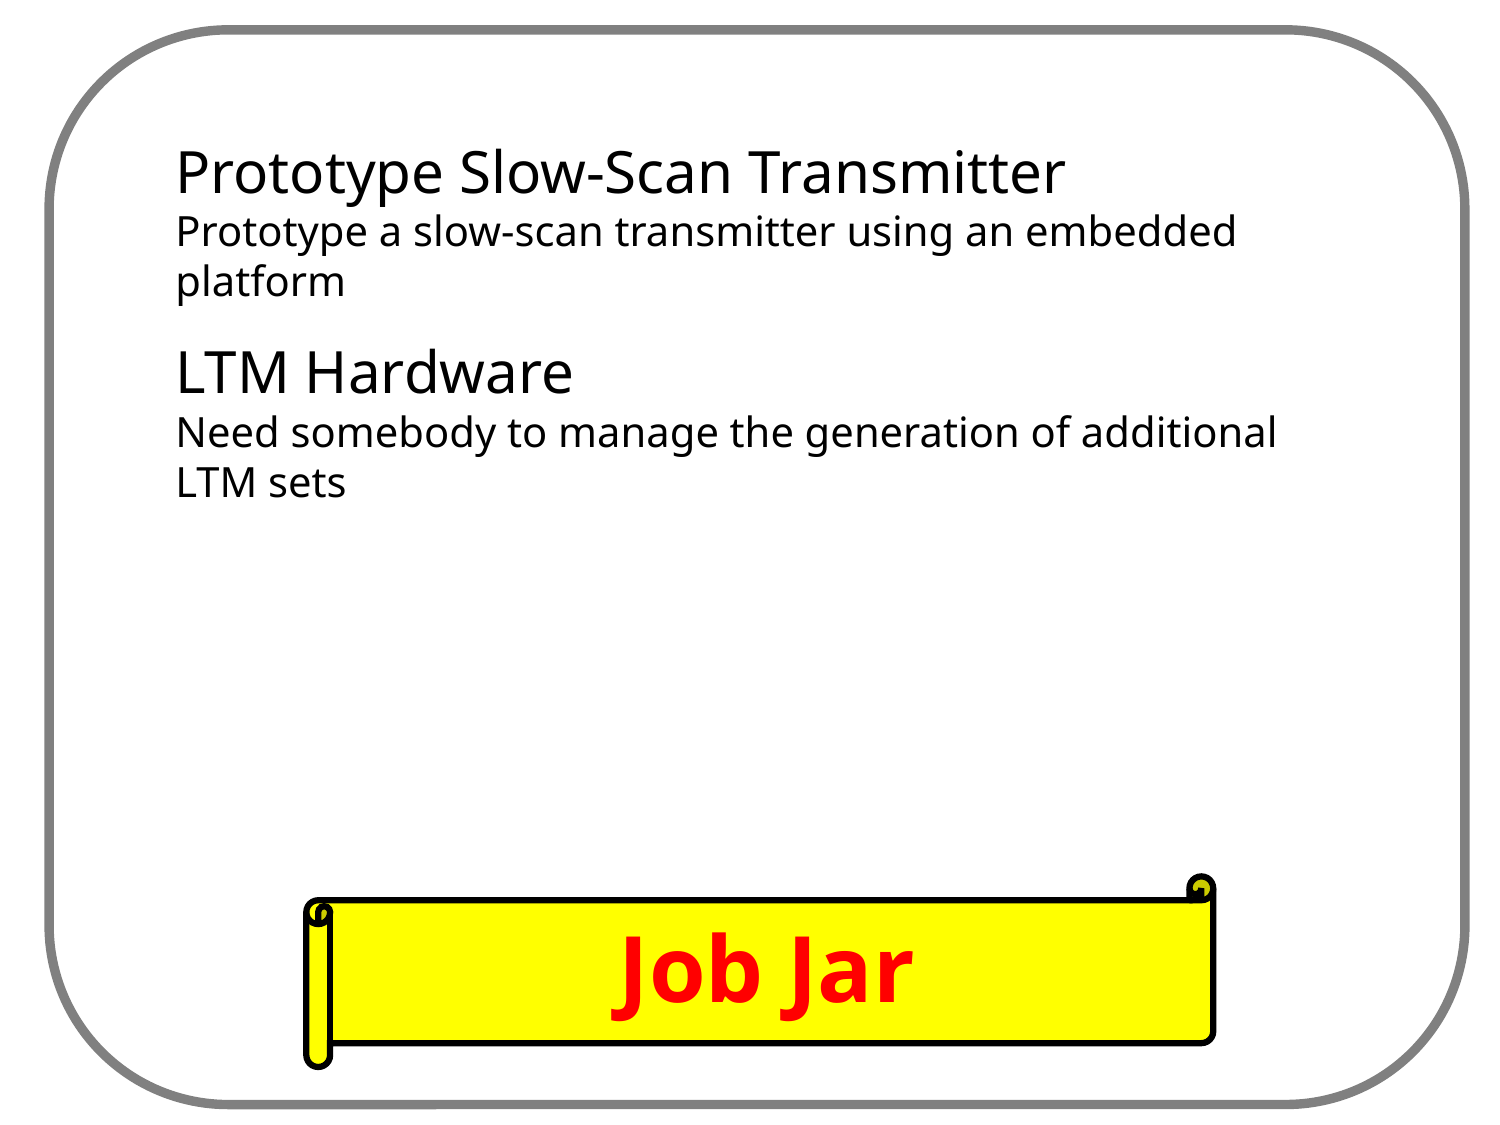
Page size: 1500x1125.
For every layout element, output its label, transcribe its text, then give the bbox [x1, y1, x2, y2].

text_box Job Jar [260, 903, 1273, 1028]
text_box LTM Hardware Need somebody to manage the generation of additional LTM sets [160, 328, 1360, 513]
text_box Prototype Slow-Scan Transmitter Prototype a slow-scan transmitter using an embedded platform [160, 127, 1360, 313]
text_box [306, 1028, 1214, 1068]
text_box [310, 876, 1214, 903]
